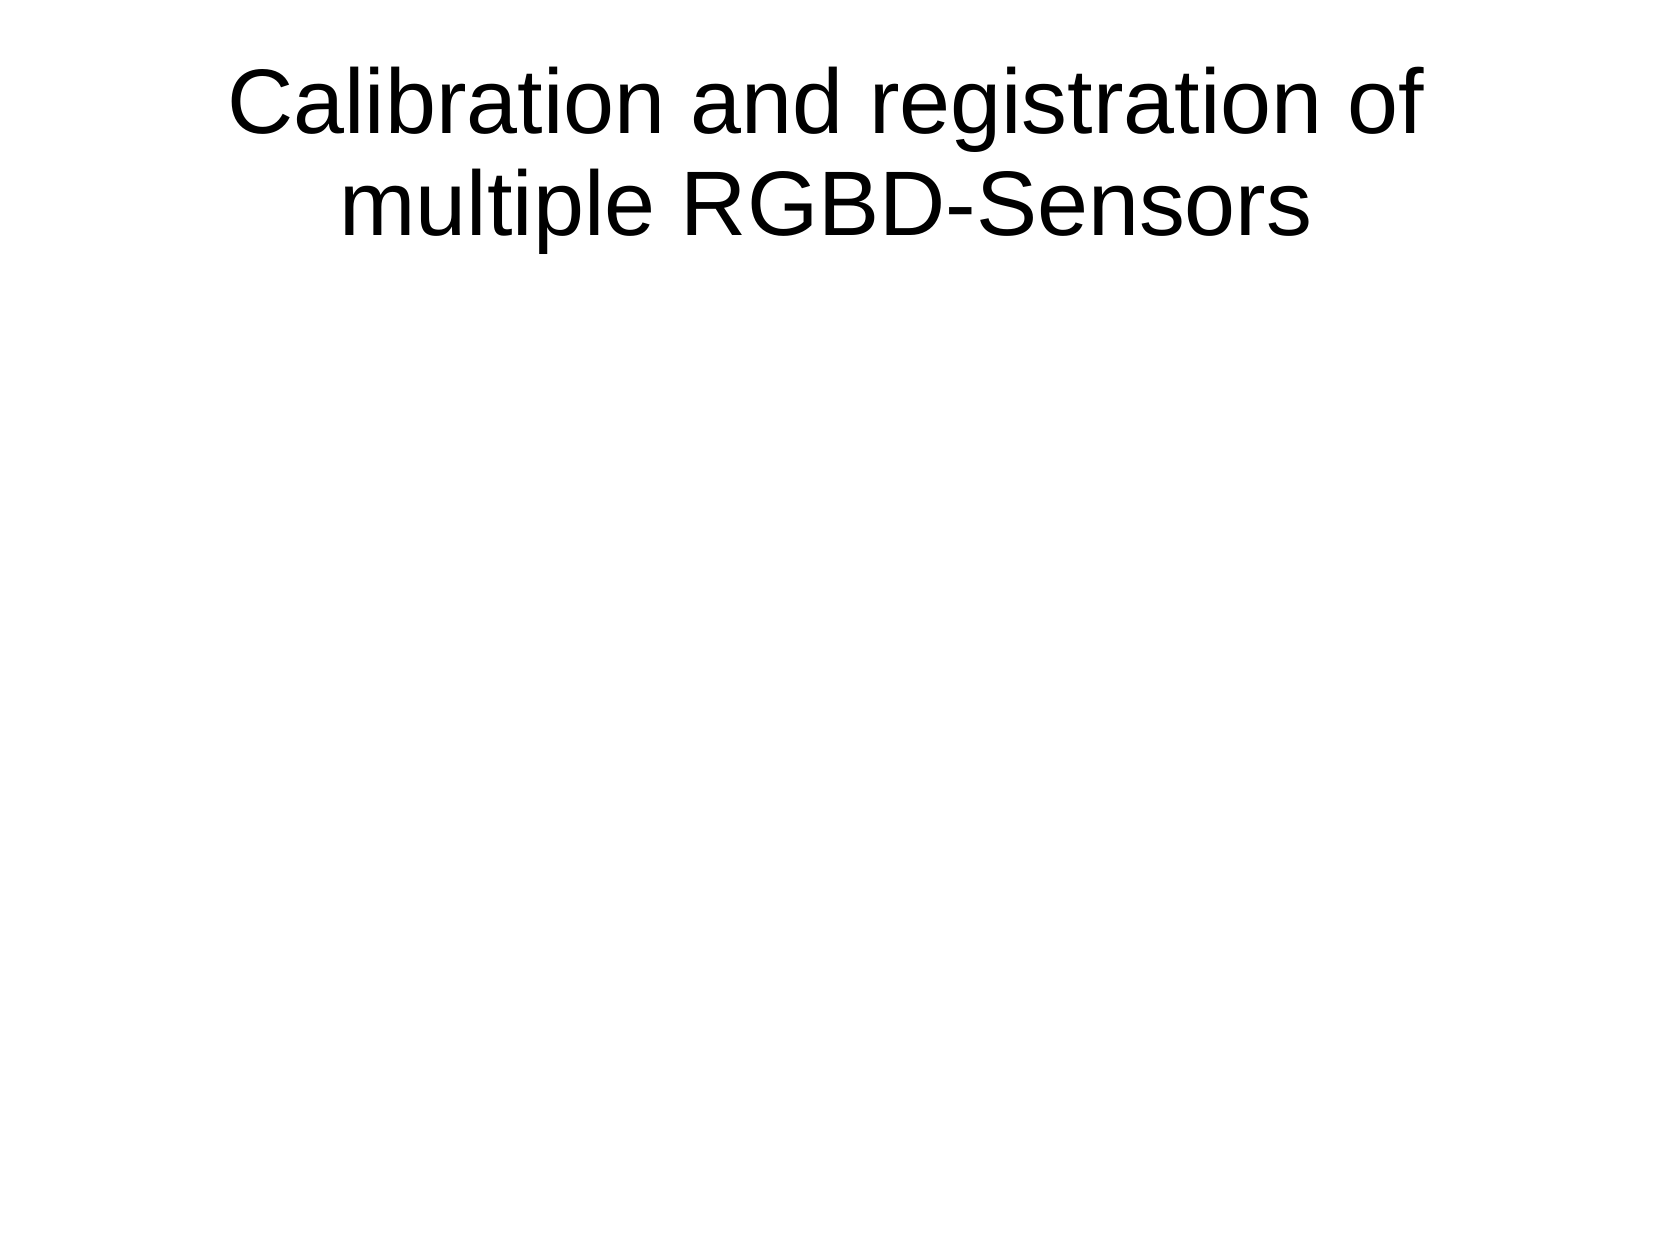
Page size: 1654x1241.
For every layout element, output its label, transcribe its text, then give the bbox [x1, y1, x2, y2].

title Calibration and registration of multiple RGBD-Sensors [82, 49, 1571, 257]
